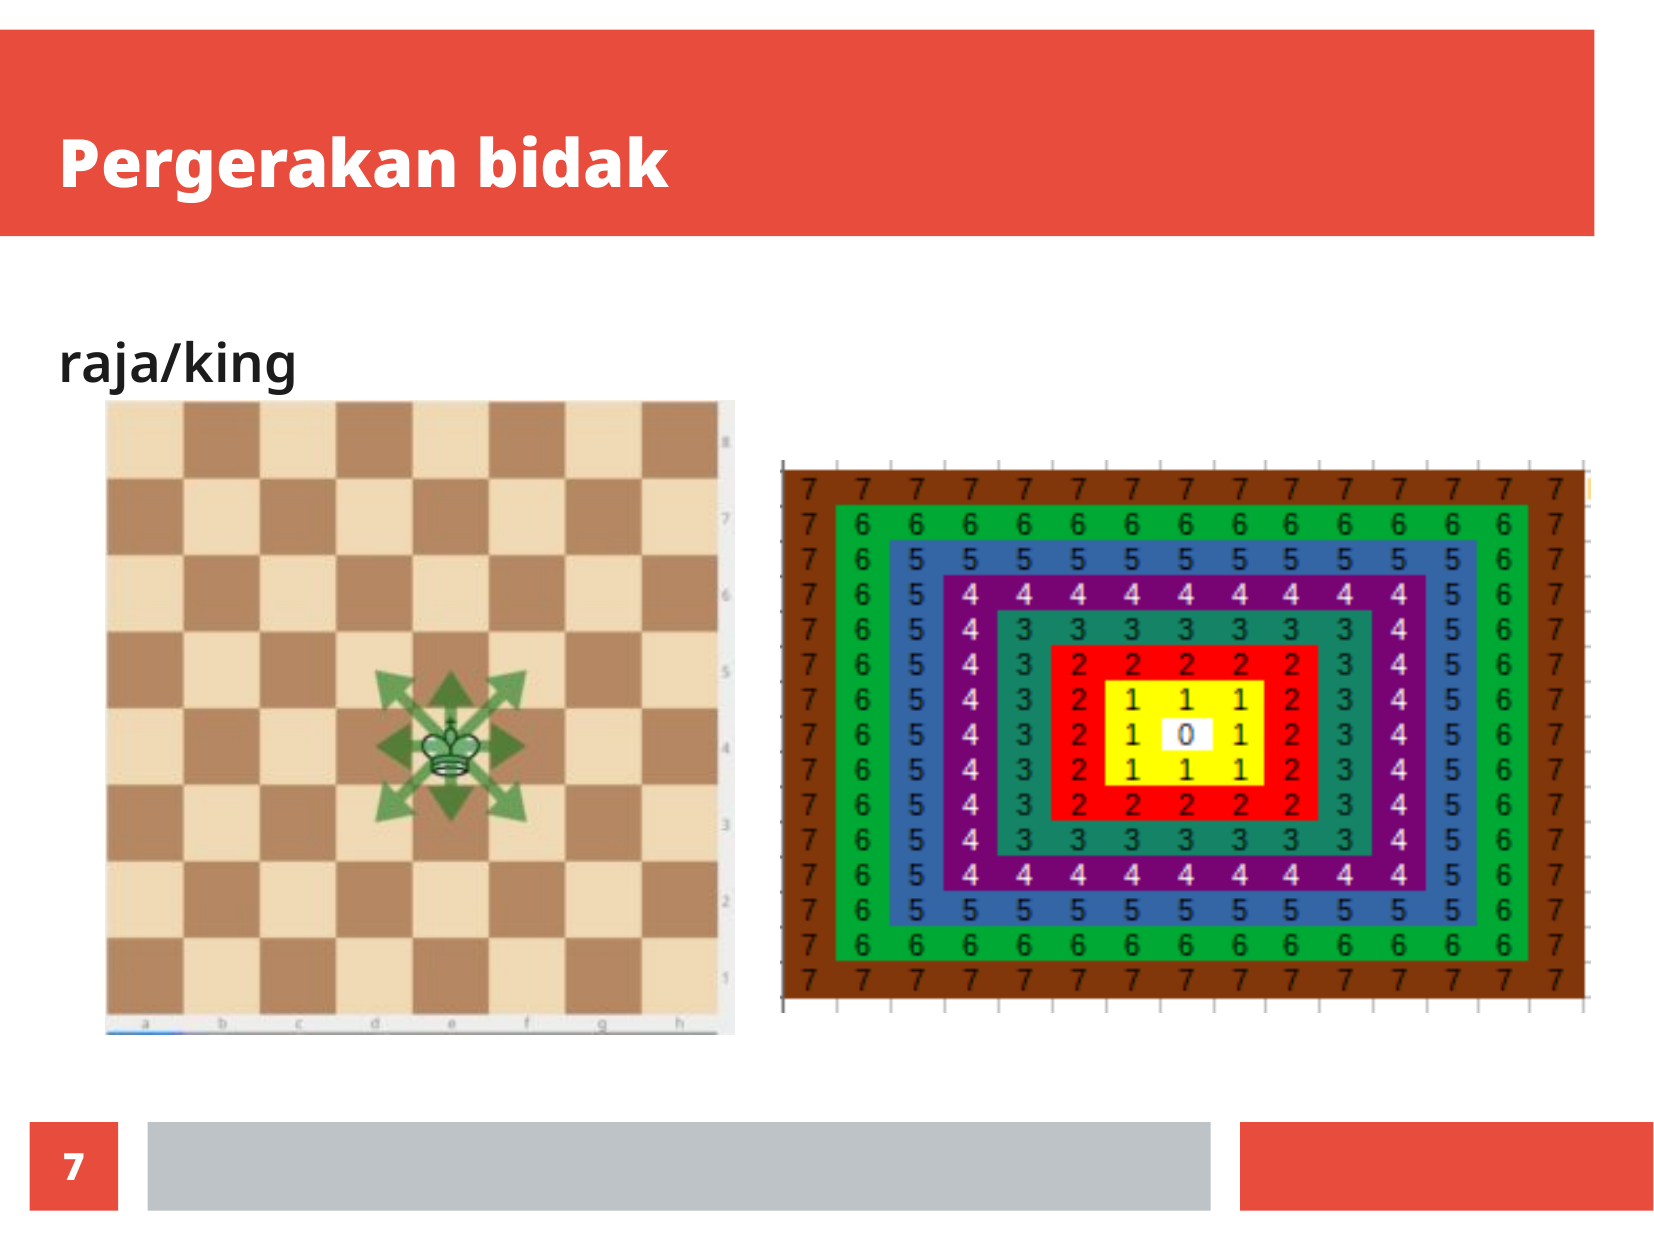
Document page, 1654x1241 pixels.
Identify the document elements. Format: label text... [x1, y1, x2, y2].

picture [105, 400, 735, 1036]
title Pergerakan bidak [59, 59, 1595, 207]
picture [780, 460, 1591, 1013]
list raja/king [59, 324, 1565, 1093]
